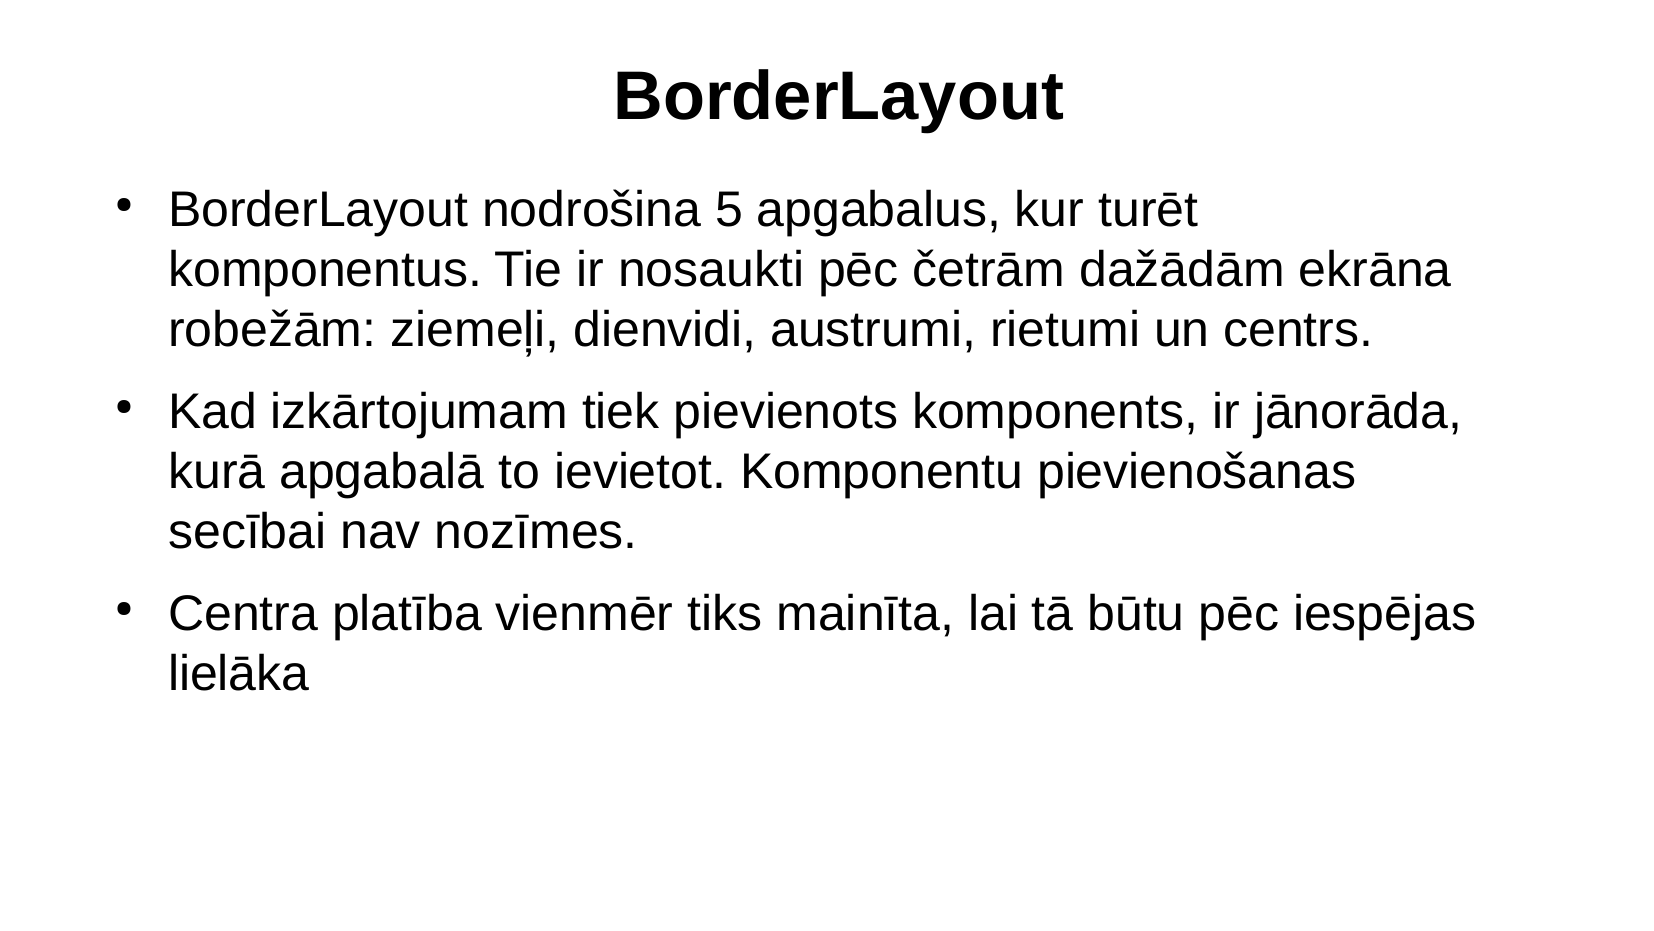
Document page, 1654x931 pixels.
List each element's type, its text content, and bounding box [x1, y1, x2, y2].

list BorderLayout nodrošina 5 apgabalus, kur turēt komponentus. Tie ir nosaukti pēc četrām dažādām ekrāna robežām: ziemeļi, dienvidi, austrumi, rietumi un centrs. Kad izkārtojumam tiek pievienots komponents, ir jānorāda, kurā apgabalā to ievietot. Komponentu pievienošanas secībai nav nozīmes. Centra platība vienmēr tiks mainīta, lai tā būtu pēc iespējas lielāka [82, 168, 1538, 889]
title BorderLayout [82, 37, 1571, 147]
